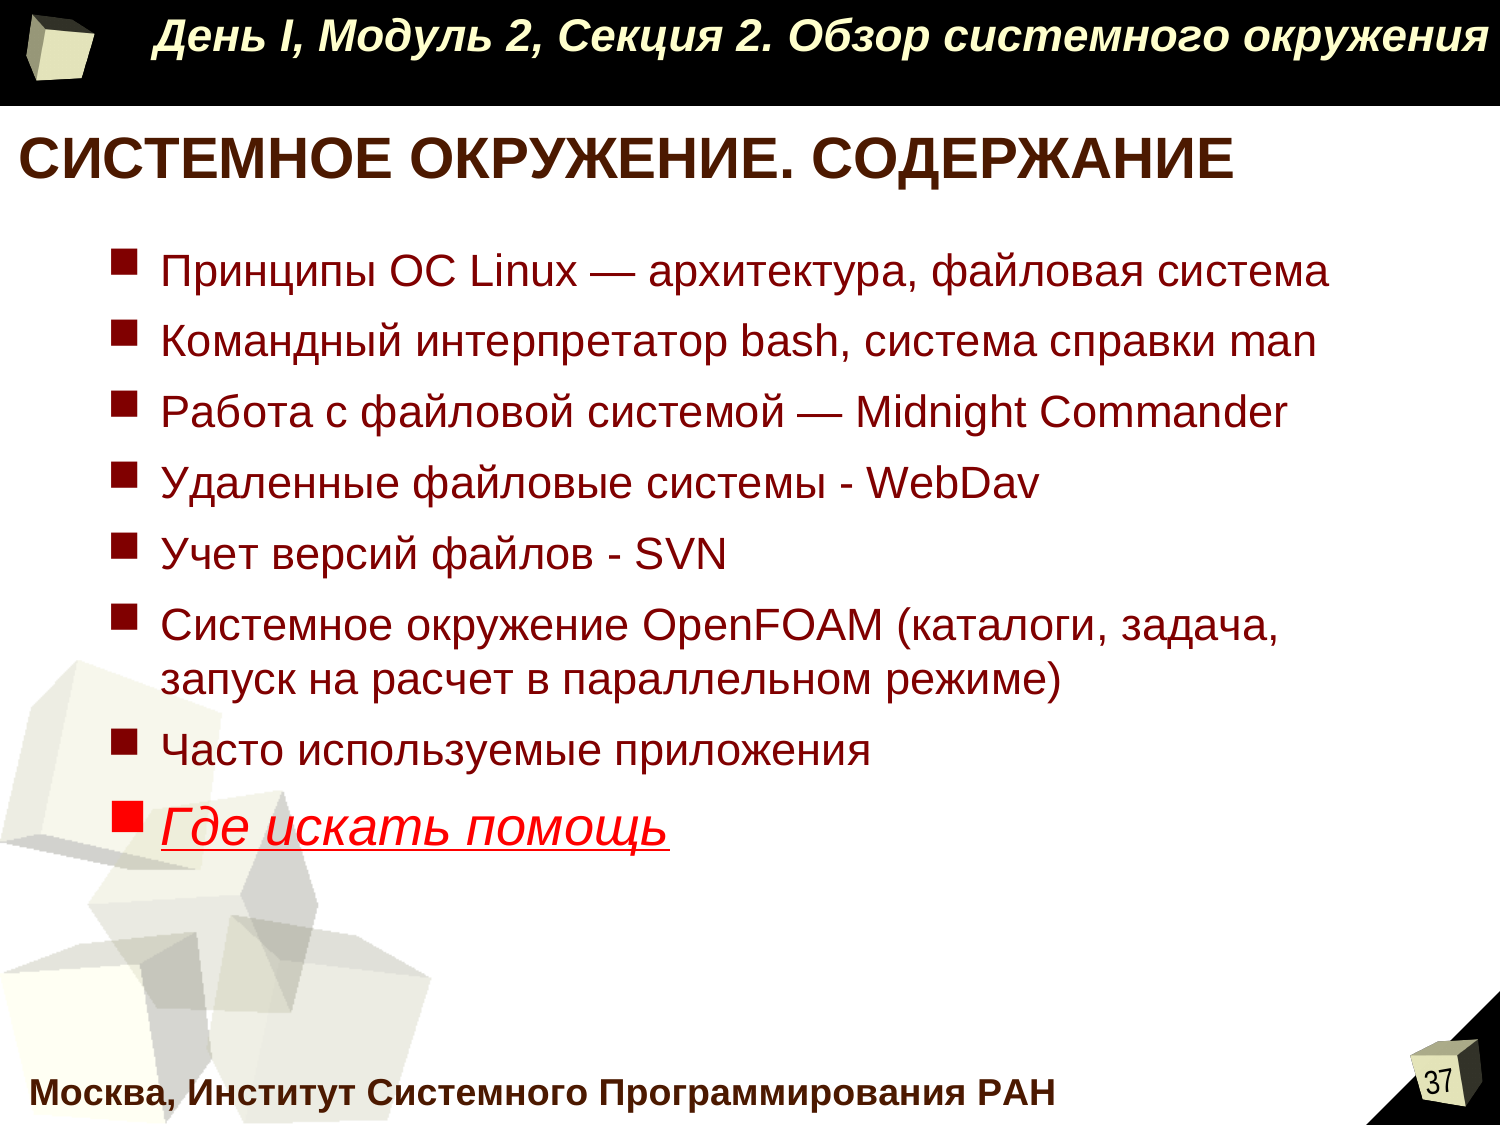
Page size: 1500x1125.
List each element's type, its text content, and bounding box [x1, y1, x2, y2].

picture [423, 1088, 433, 1102]
picture [0, 659, 433, 1125]
list Принципы ОС Linux — архитектура, файловая система Командный интерпретатор bash, система справки man Работа с файловой системой — Midnight Commander Удаленные файловые системы - WebDav Учет версий файлов - SVN Системное окружение OpenFOAM (каталоги, задача, запуск на расчет в параллельном режиме) Часто используемые приложения Где искать помощь [75, 233, 1426, 976]
text_box СИСТЕМНОЕ ОКРУЖЕНИЕ. СОДЕРЖАНИЕ [4, 112, 1500, 198]
